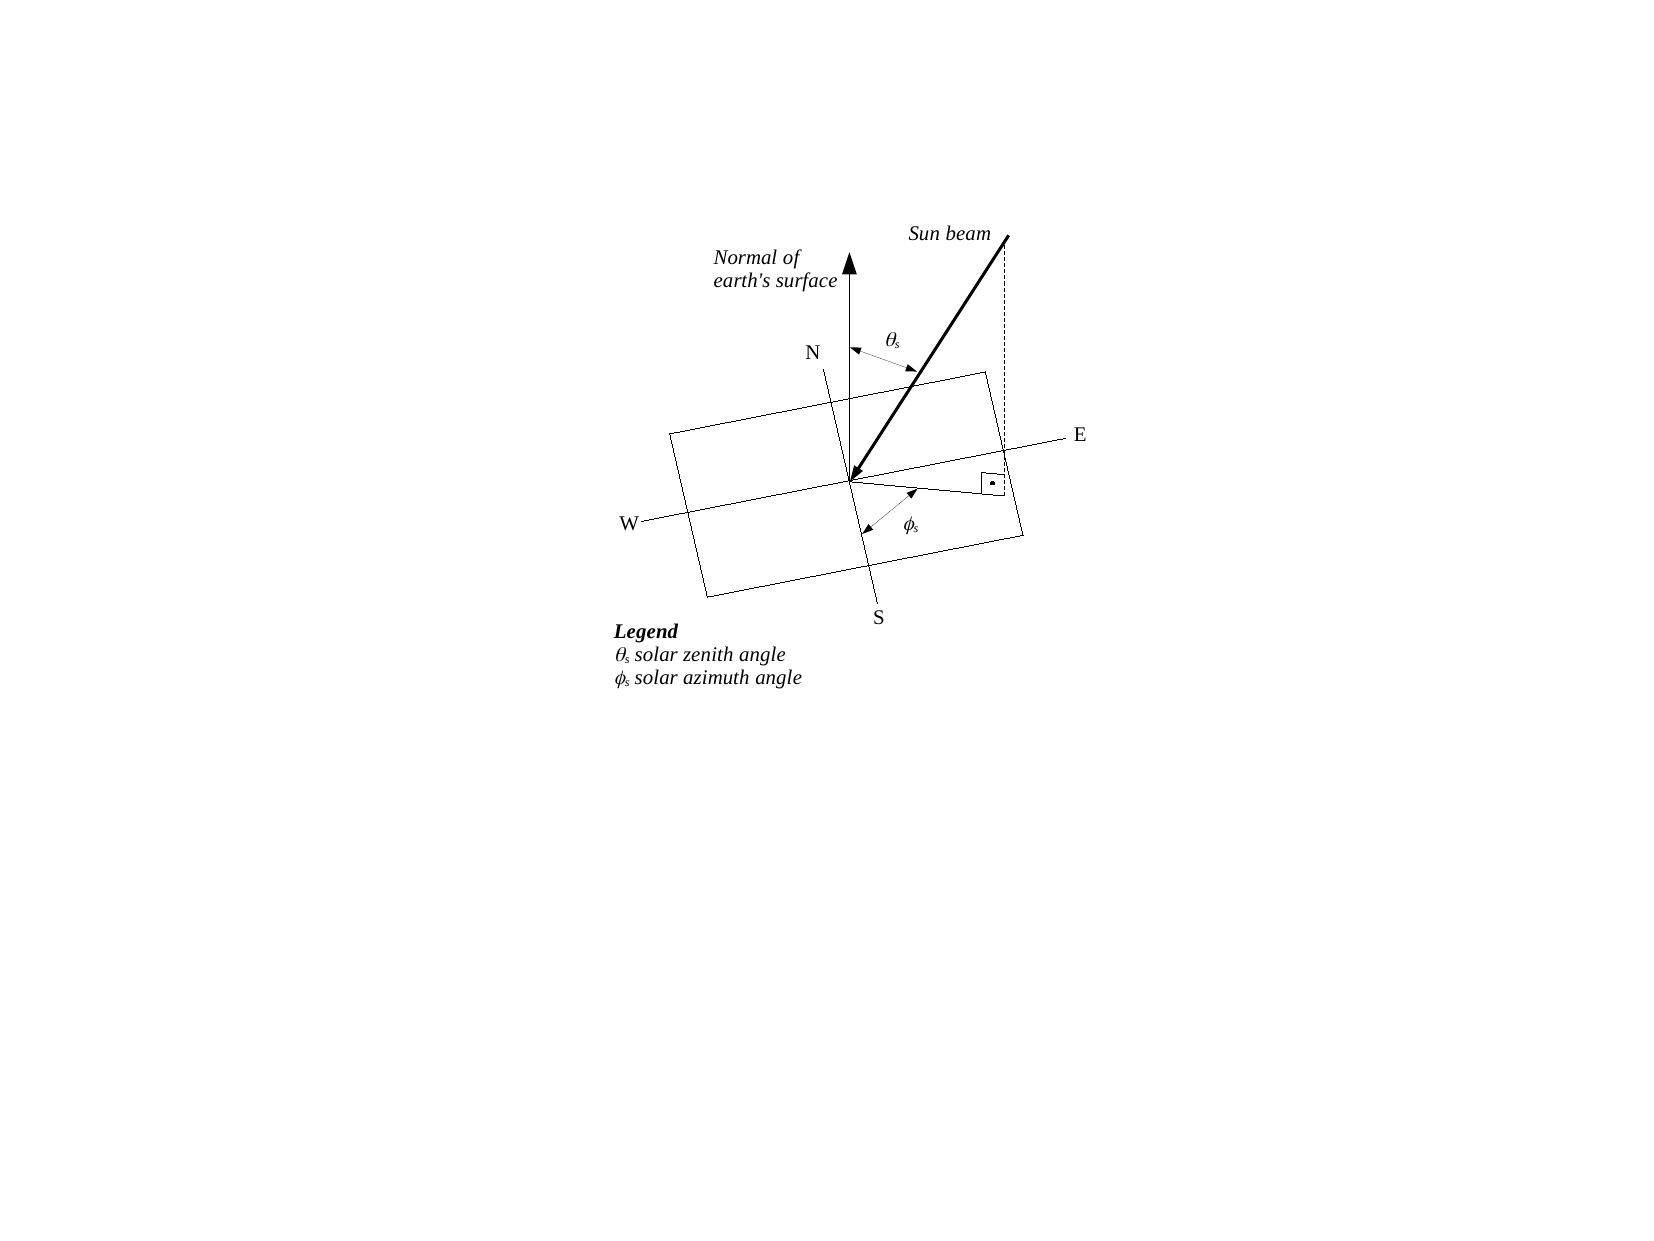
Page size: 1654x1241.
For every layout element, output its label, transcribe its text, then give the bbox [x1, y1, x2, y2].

text_box s [902, 511, 919, 545]
text_box S [873, 606, 885, 632]
text_box Normal of earth's surface [713, 245, 840, 296]
text_box N [805, 341, 821, 367]
text_box W [619, 511, 640, 537]
text_box E [1073, 423, 1087, 449]
text_box Sun beam [908, 222, 991, 248]
text_box Legend s solar zenith angle s solar azimuth angle [613, 619, 801, 714]
text_box s [884, 327, 900, 361]
